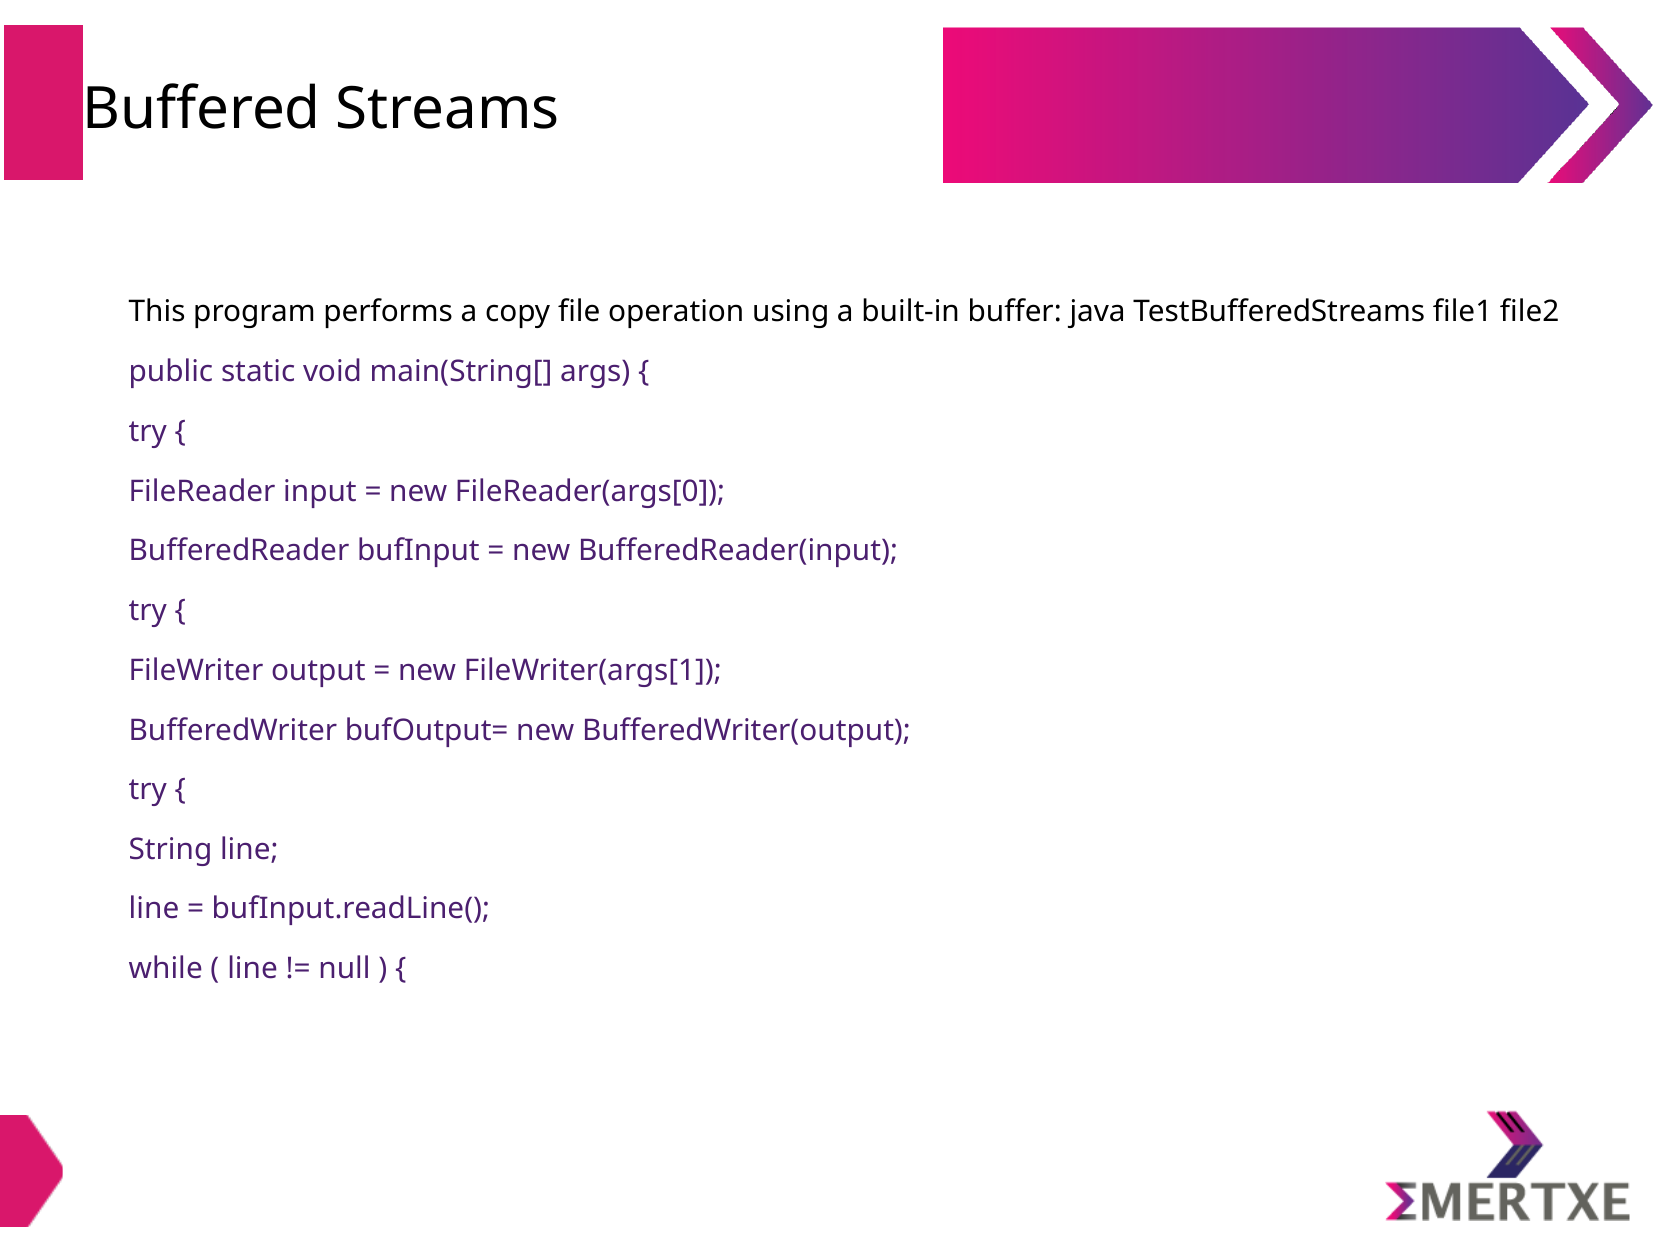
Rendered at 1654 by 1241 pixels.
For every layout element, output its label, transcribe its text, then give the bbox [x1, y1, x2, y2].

title Buffered Streams [82, 2, 1571, 210]
picture [1385, 1107, 1631, 1221]
list This program performs a copy file operation using a built-in buffer: java TestBufferedStreams file1 file2 public static void main(String[] args) { try { FileReader input = new FileReader(args[0]); BufferedReader bufInput = new BufferedReader(input); try { FileWriter output = new FileWriter(args[1]); BufferedWriter bufOutput= new BufferedWriter(output); try { String line; line = bufInput.readLine(); while ( line != null ) { [82, 290, 1571, 1010]
picture [1571, 27, 1653, 183]
